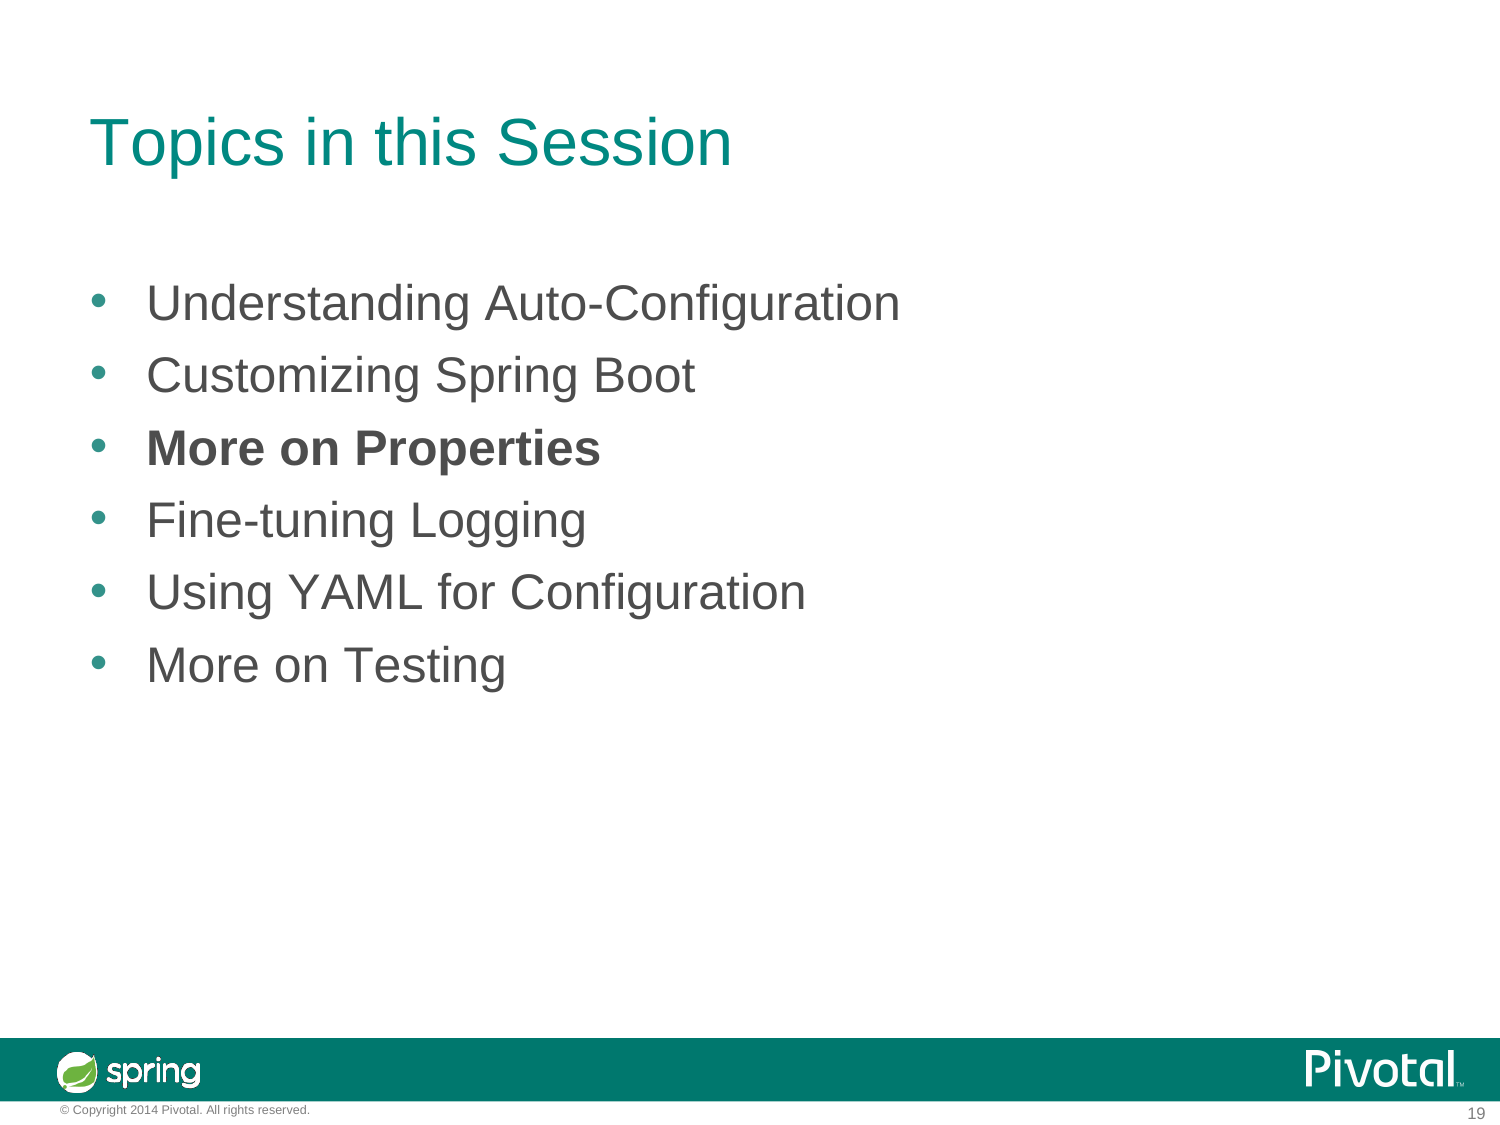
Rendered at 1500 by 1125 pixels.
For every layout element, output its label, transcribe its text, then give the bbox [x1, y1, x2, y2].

list Understanding Auto-Configuration Customizing Spring Boot More on Properties Fine-tuning Logging Using YAML for Configuration More on Testing [75, 262, 1426, 931]
picture [32, 1041, 210, 1103]
picture [1306, 1050, 1464, 1087]
title Topics in this Session [75, 45, 1426, 233]
